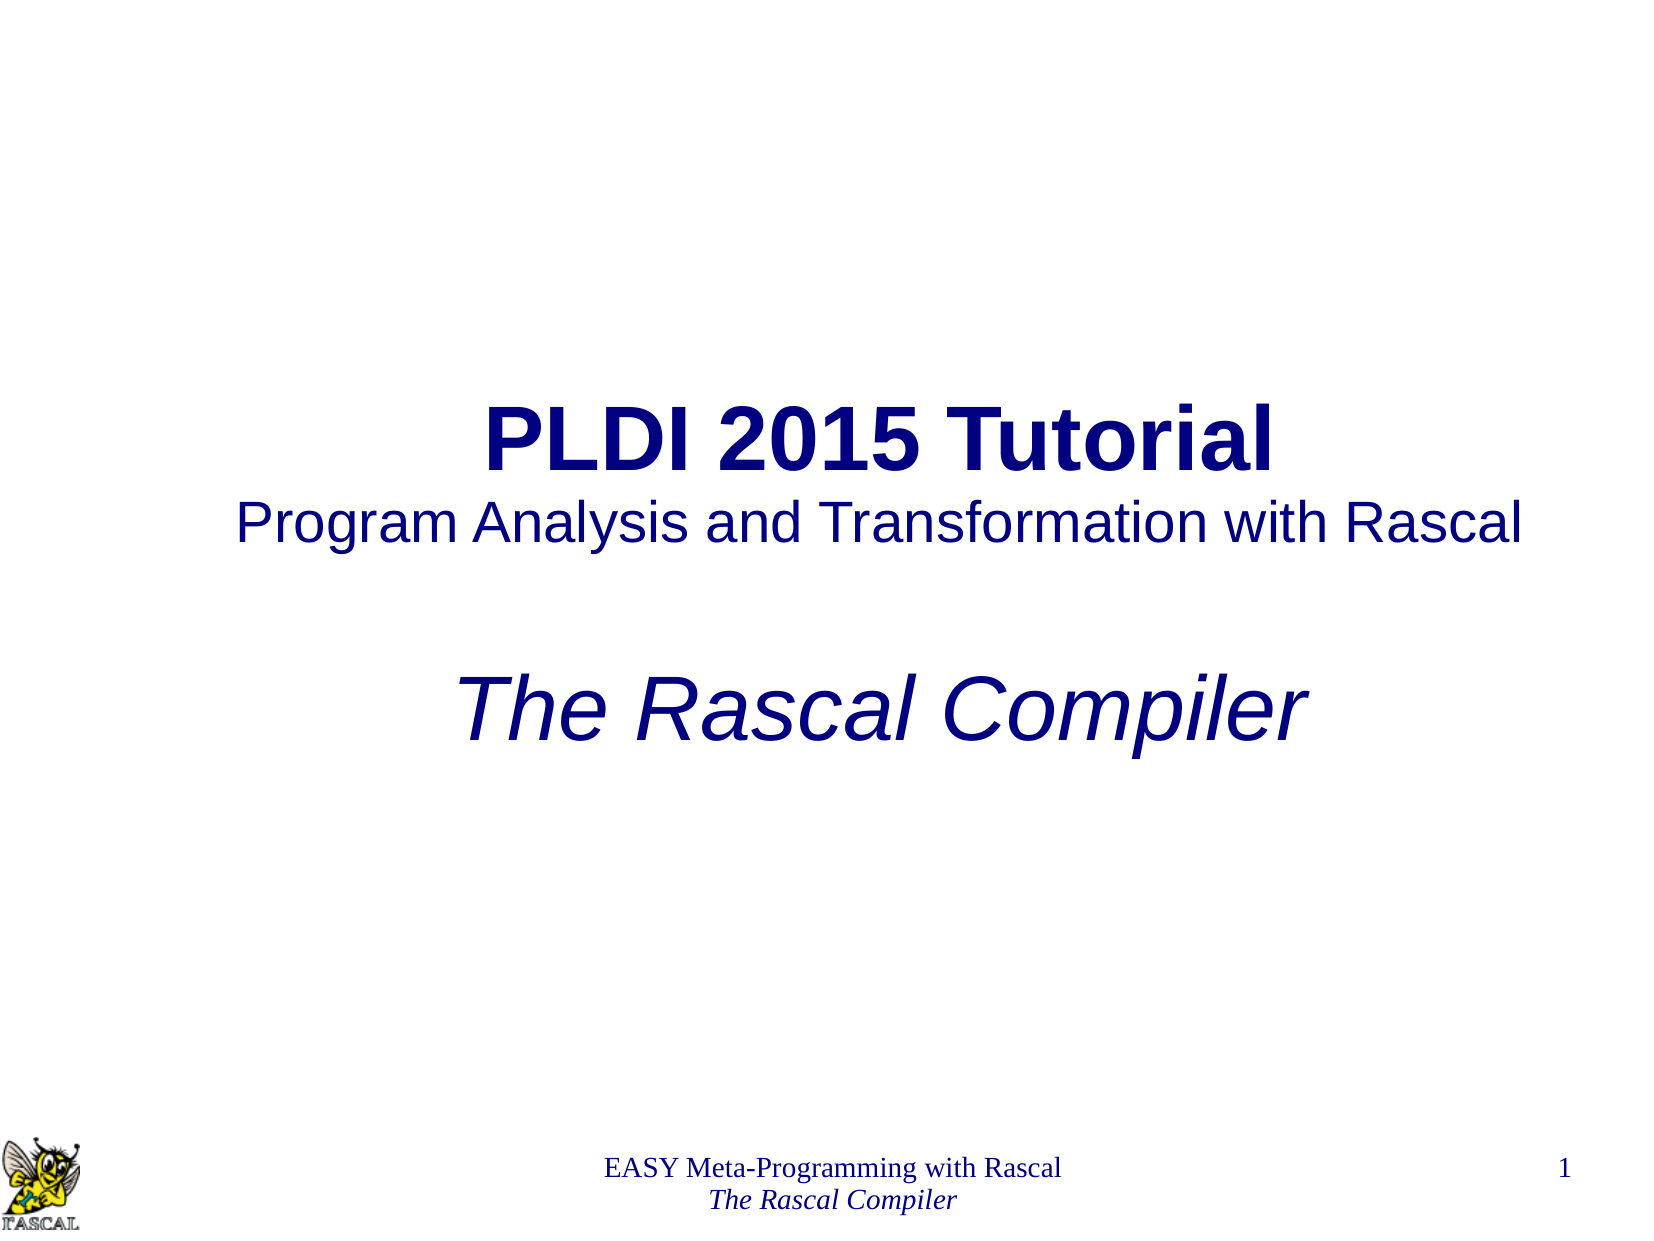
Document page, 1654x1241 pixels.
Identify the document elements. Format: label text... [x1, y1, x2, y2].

title PLDI 2015 Tutorial Program Analysis and Transformation with Rascal The Rascal Compiler [136, 104, 1625, 1043]
picture [1, 1137, 80, 1230]
